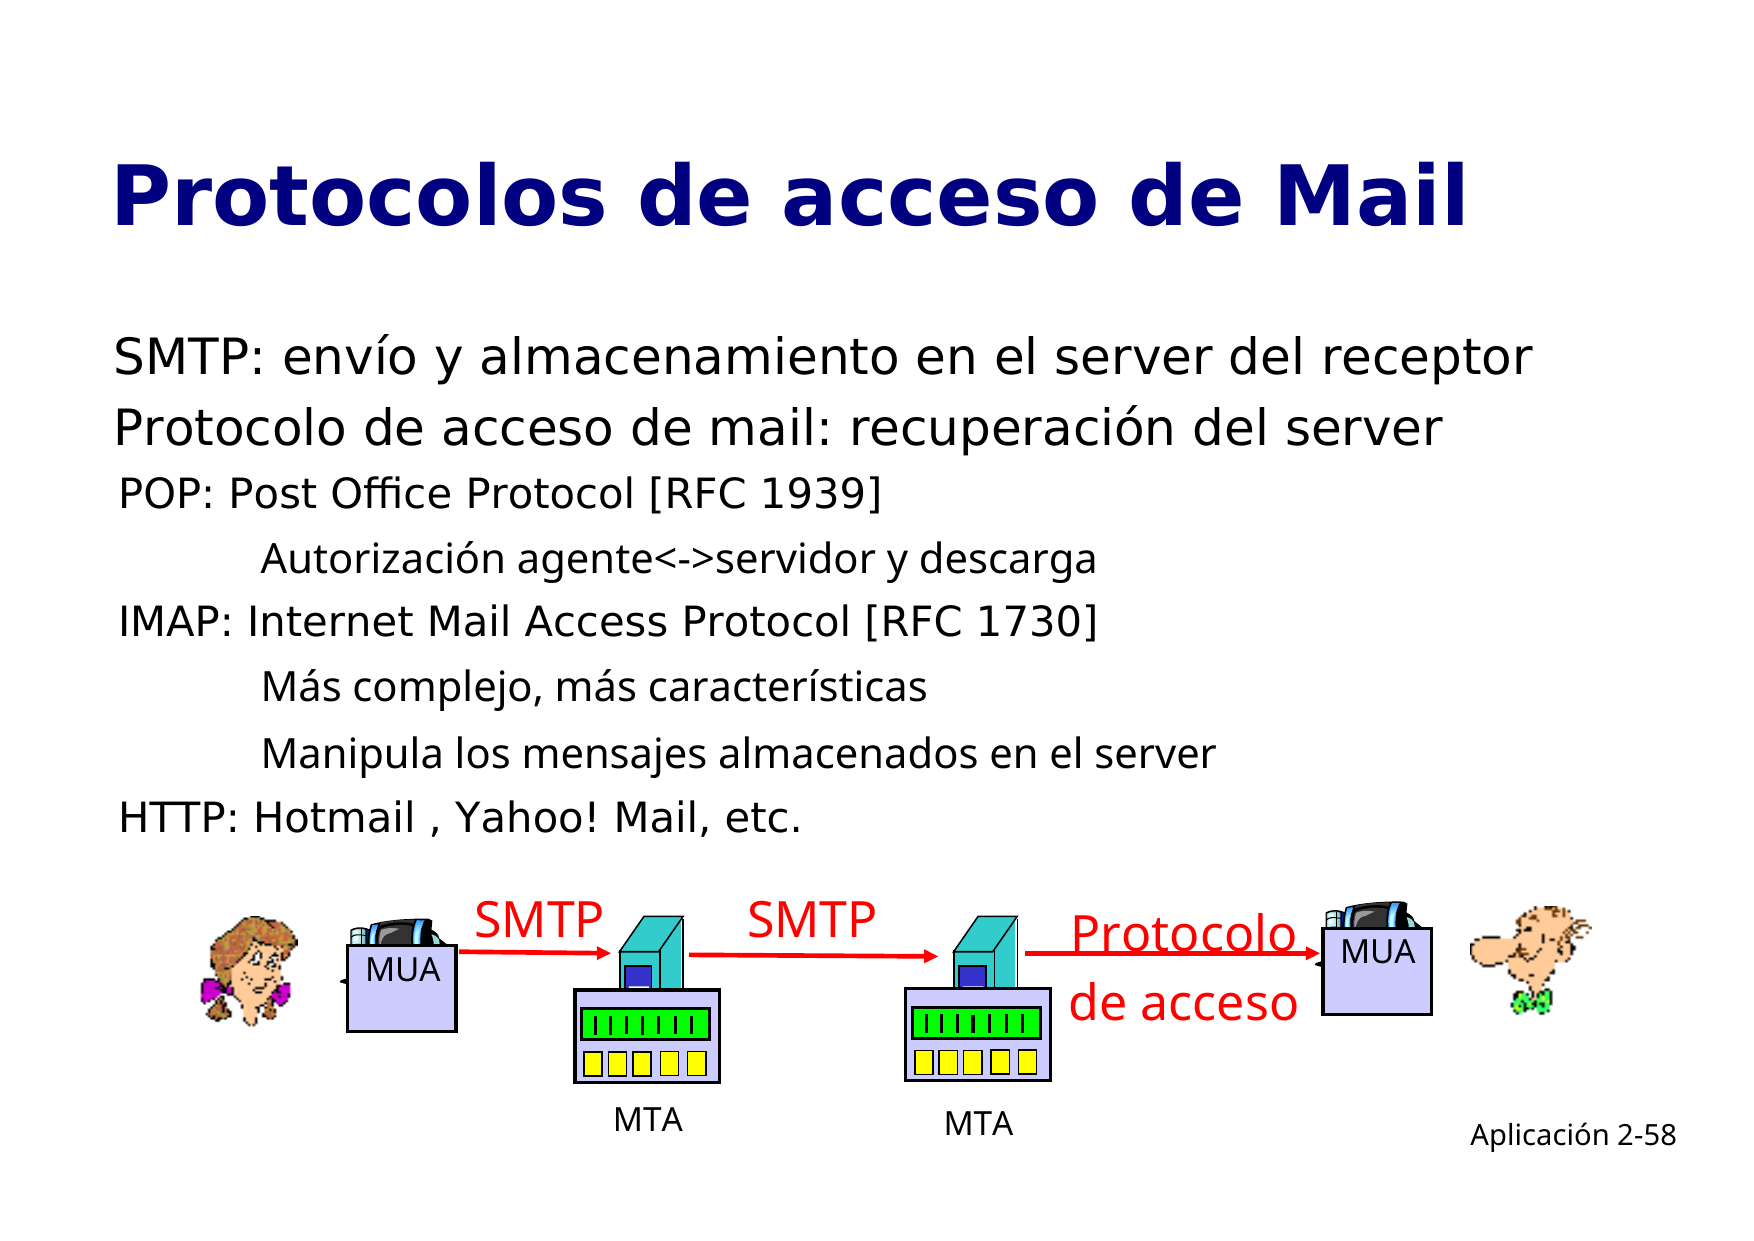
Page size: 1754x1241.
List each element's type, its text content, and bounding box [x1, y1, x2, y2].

text_box [574, 916, 720, 1083]
text_box MUA [1325, 920, 1431, 982]
text_box MUA [350, 937, 456, 999]
picture [1470, 906, 1592, 1020]
text_box MTA [597, 1088, 698, 1149]
list SMTP: envío y almacenamiento en el server del receptor Protocolo de acceso de mail: recuperación del server POP: Post Office Protocol [RFC 1939] Autorización agente<->servidor y descarga IMAP: Internet Mail Access Protocol [RFC 1730] Más complejo, más características Manipula los mensajes almacenados en el server HTTP: Hotmail , Yahoo! Mail, etc. [95, 320, 1671, 1125]
text_box MTA [928, 1092, 1029, 1154]
title Protocolos de acceso de Mail [95, 88, 1671, 305]
text_box Protocolo de acceso [1054, 890, 1315, 1043]
text_box [905, 916, 1051, 1081]
picture [1315, 900, 1427, 983]
text_box [1322, 928, 1432, 1015]
text_box SMTP [459, 876, 621, 961]
text_box SMTP [732, 876, 893, 961]
picture [339, 917, 452, 1000]
text_box [347, 945, 457, 1032]
picture [197, 916, 298, 1031]
